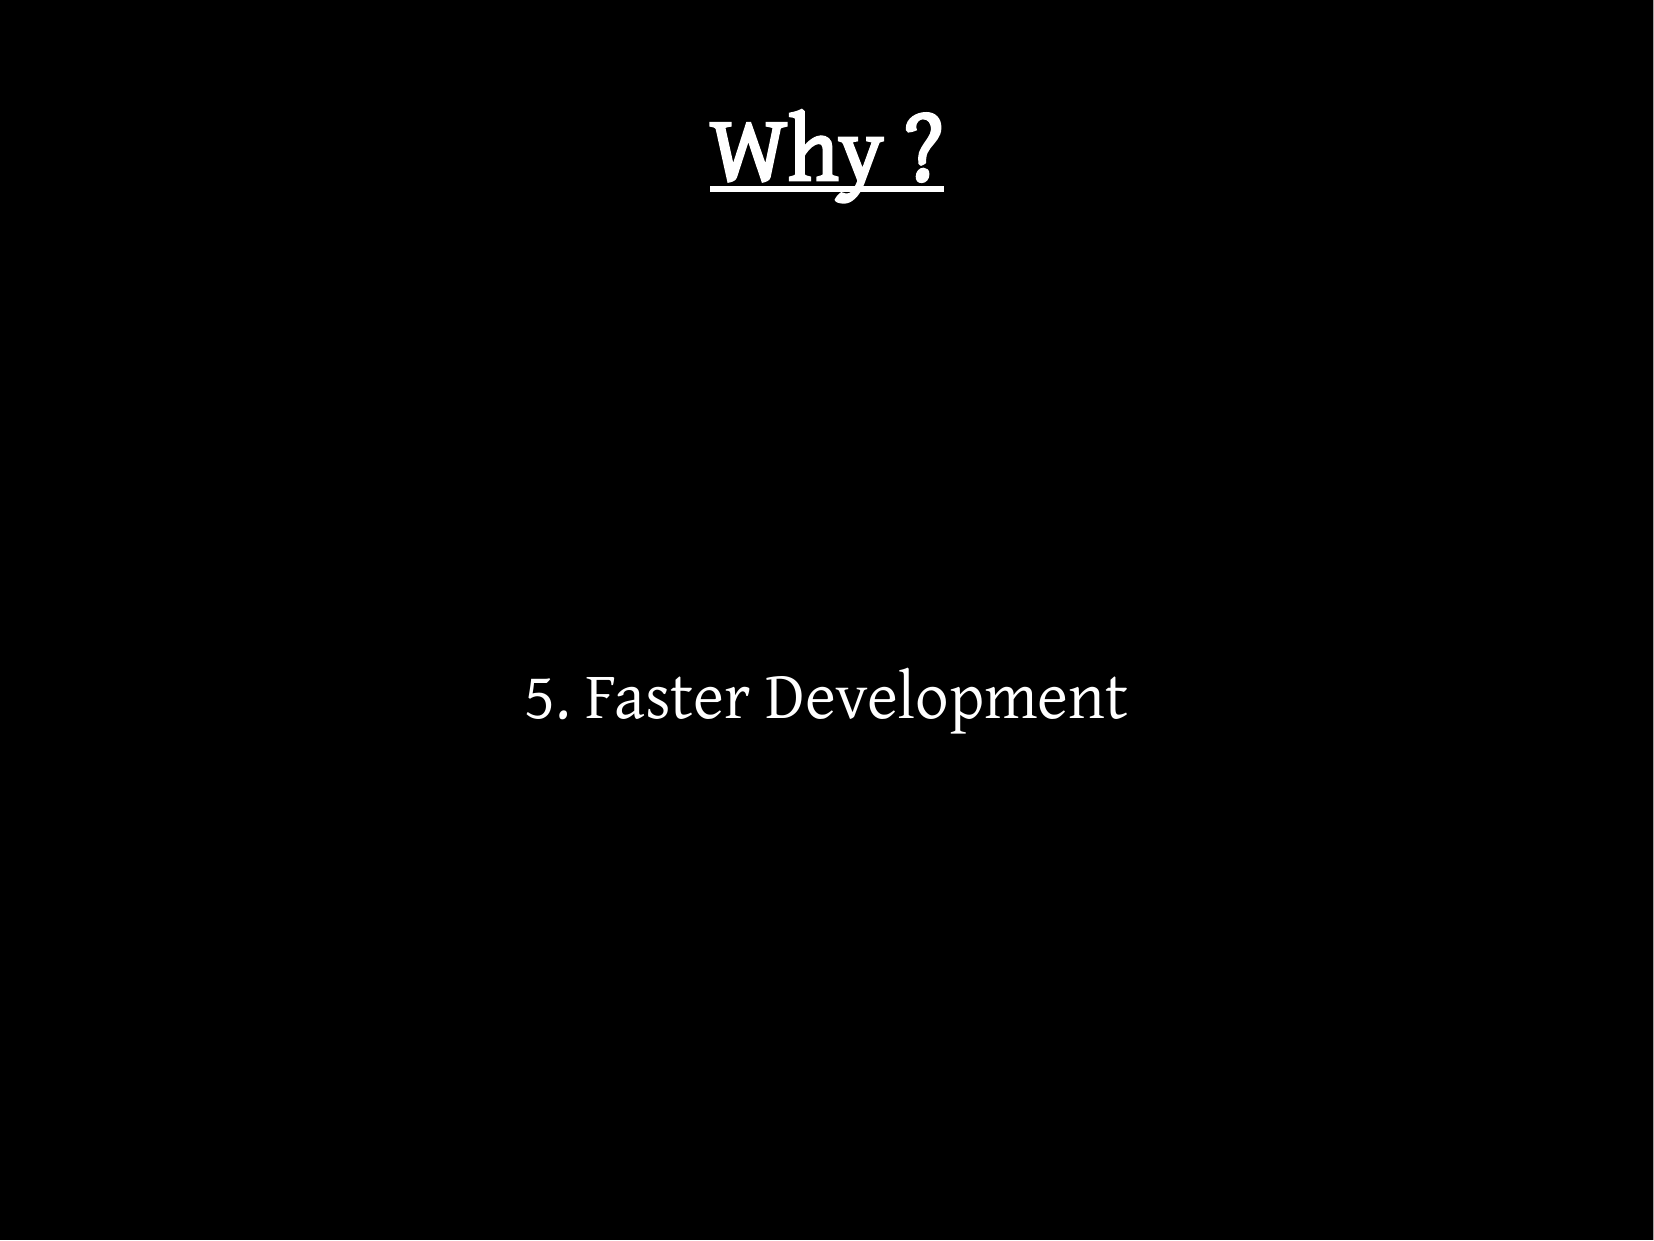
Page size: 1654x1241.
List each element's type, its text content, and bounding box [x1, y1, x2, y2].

subtitle 5. Faster Development [82, 290, 1571, 1109]
title Why ? [82, 49, 1571, 257]
